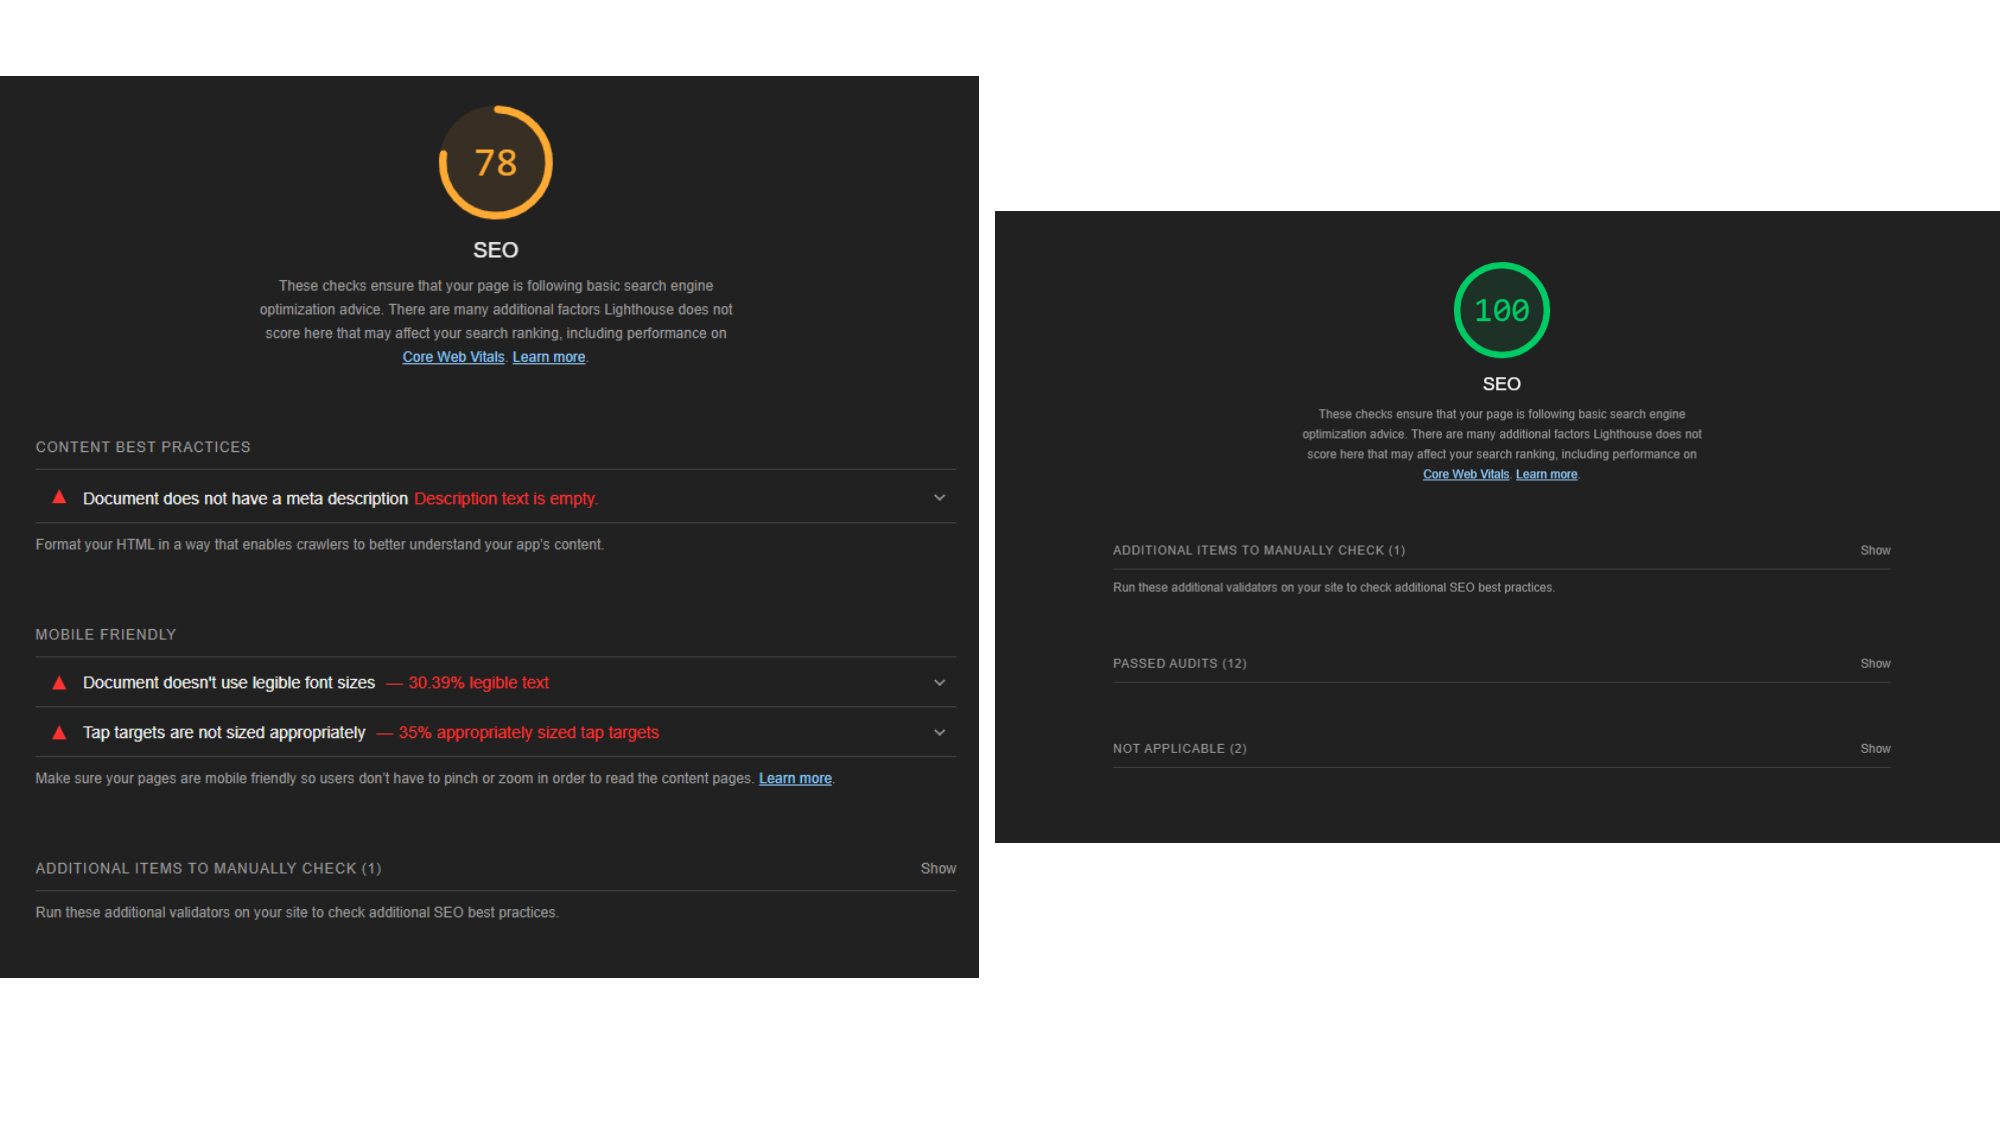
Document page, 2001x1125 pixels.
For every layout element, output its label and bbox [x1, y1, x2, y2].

picture [0, 76, 979, 978]
picture [995, 211, 2000, 843]
